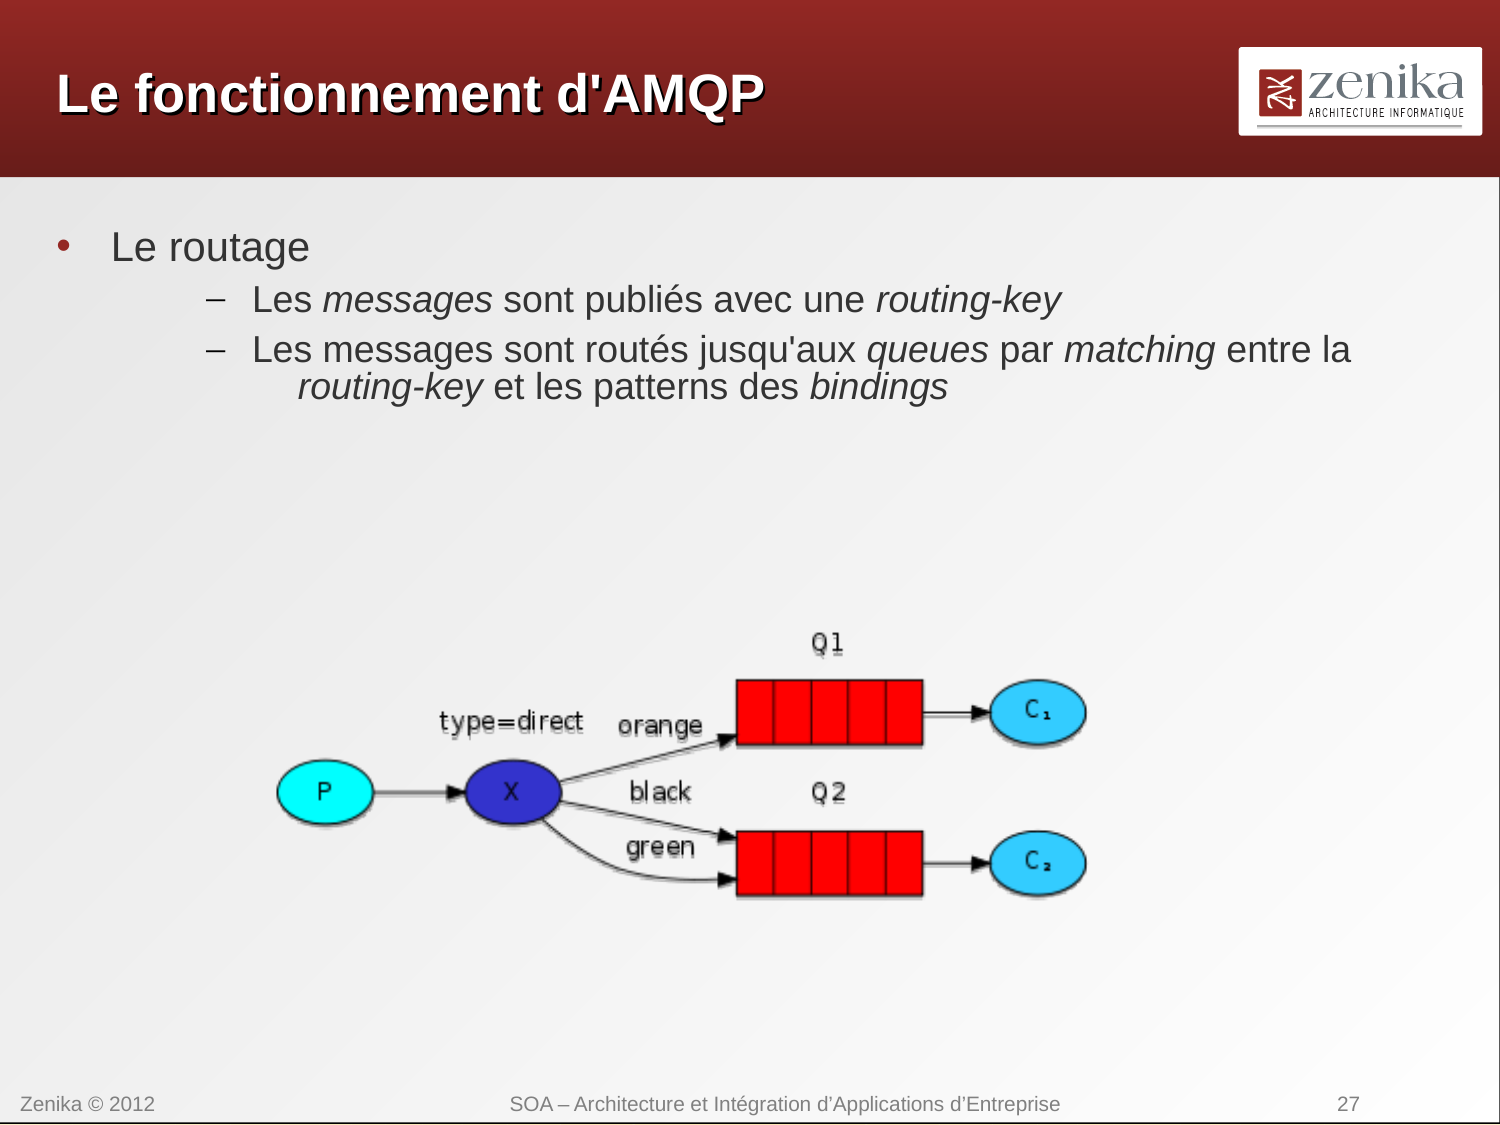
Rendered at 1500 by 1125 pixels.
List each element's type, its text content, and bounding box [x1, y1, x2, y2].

text_box Le routage Les messages sont publiés avec une routing-key Les messages sont routés jusqu'aux queues par matching entre la routing-key et les patterns des bindings [41, 221, 1452, 1031]
picture [271, 601, 1093, 946]
text_box Le fonctionnement d'AMQP [41, 16, 1223, 178]
